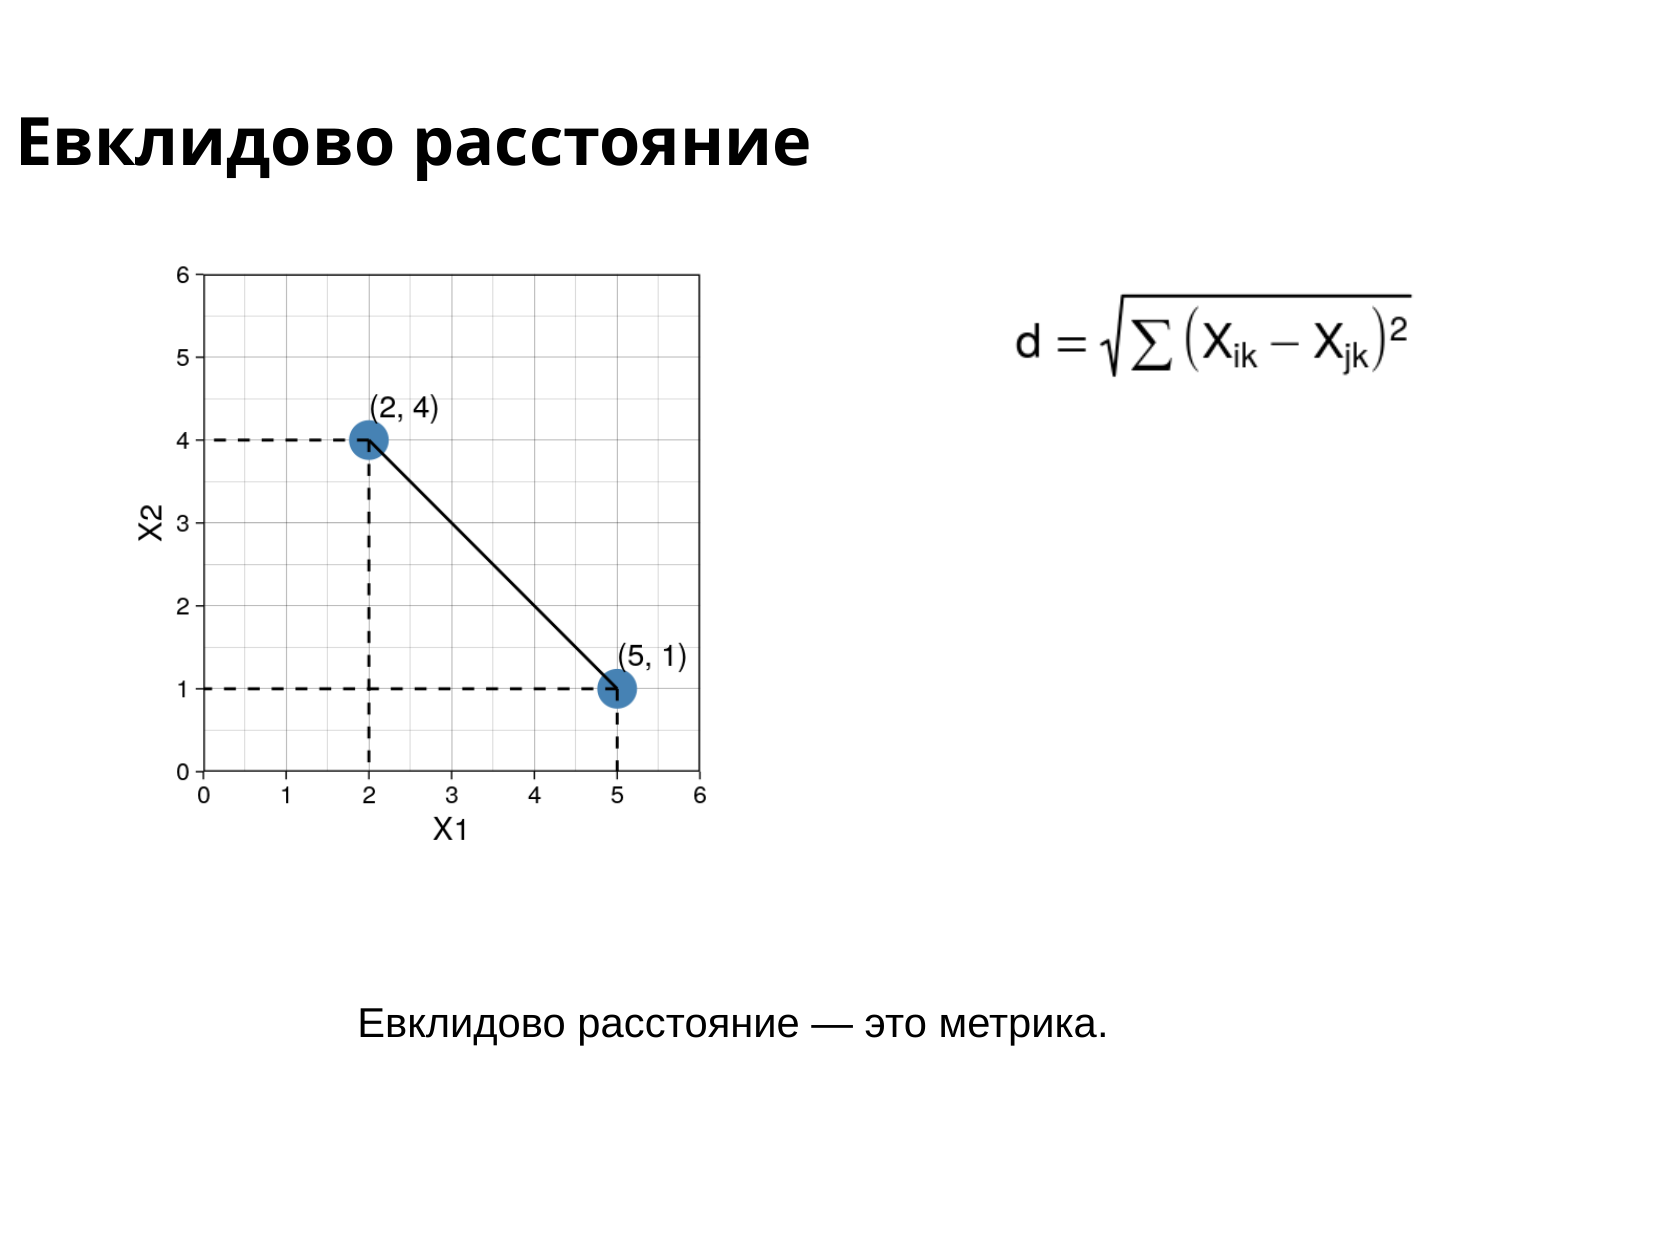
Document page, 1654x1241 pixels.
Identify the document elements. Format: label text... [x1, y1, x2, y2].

title Евклидово расстояние [15, 19, 1636, 260]
text_box Евклидово расстояние — это метрика. [342, 992, 1210, 1096]
picture [914, 276, 1515, 396]
picture [17, 259, 821, 863]
